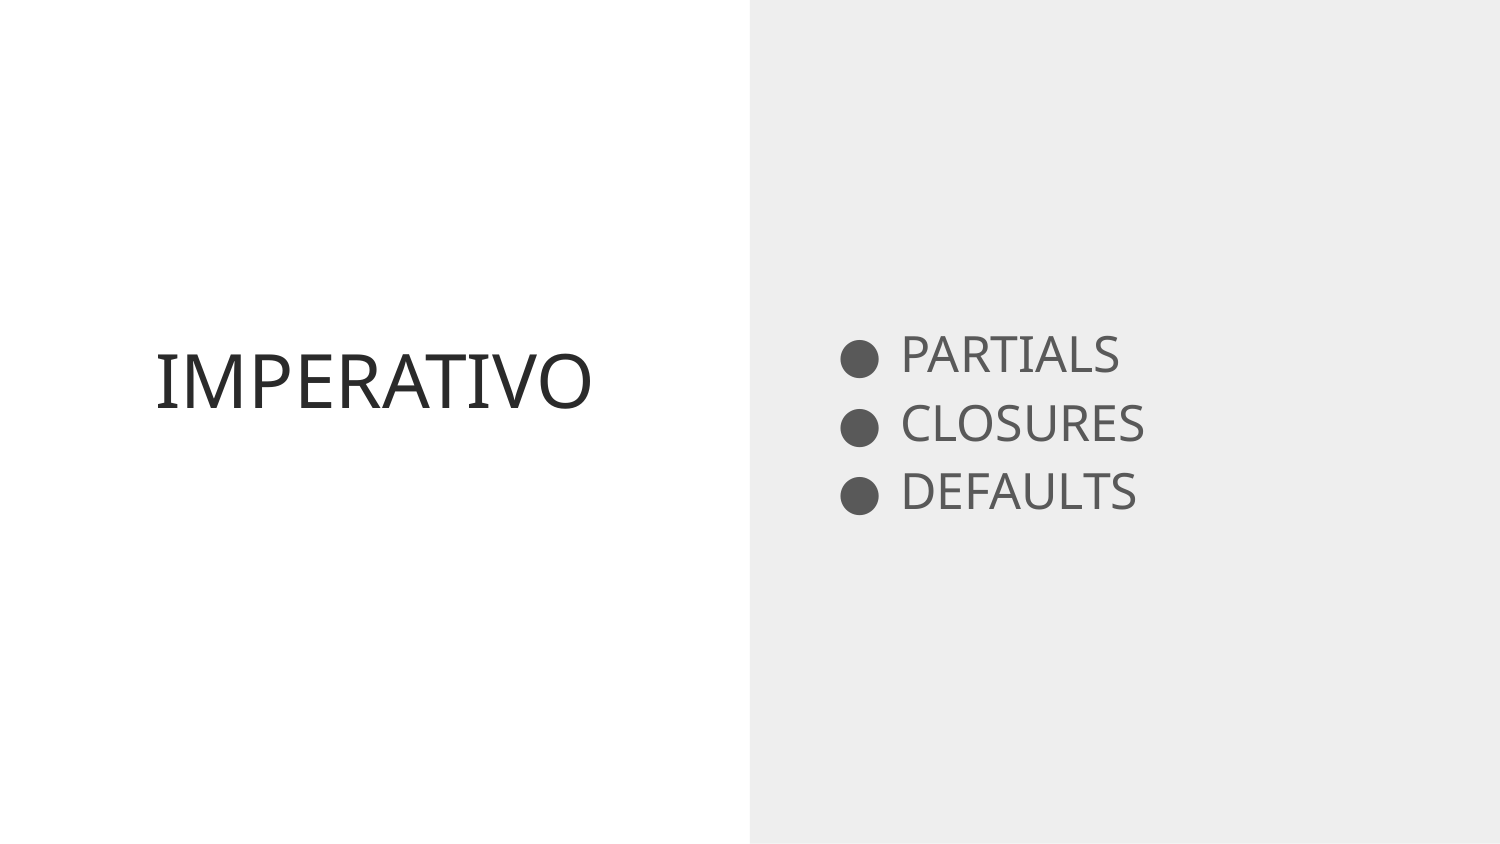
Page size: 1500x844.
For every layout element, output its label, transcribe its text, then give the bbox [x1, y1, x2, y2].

title IMPERATIVO [43, 202, 708, 446]
list PARTIALS CLOSURES DEFAULTS [810, 118, 1440, 725]
